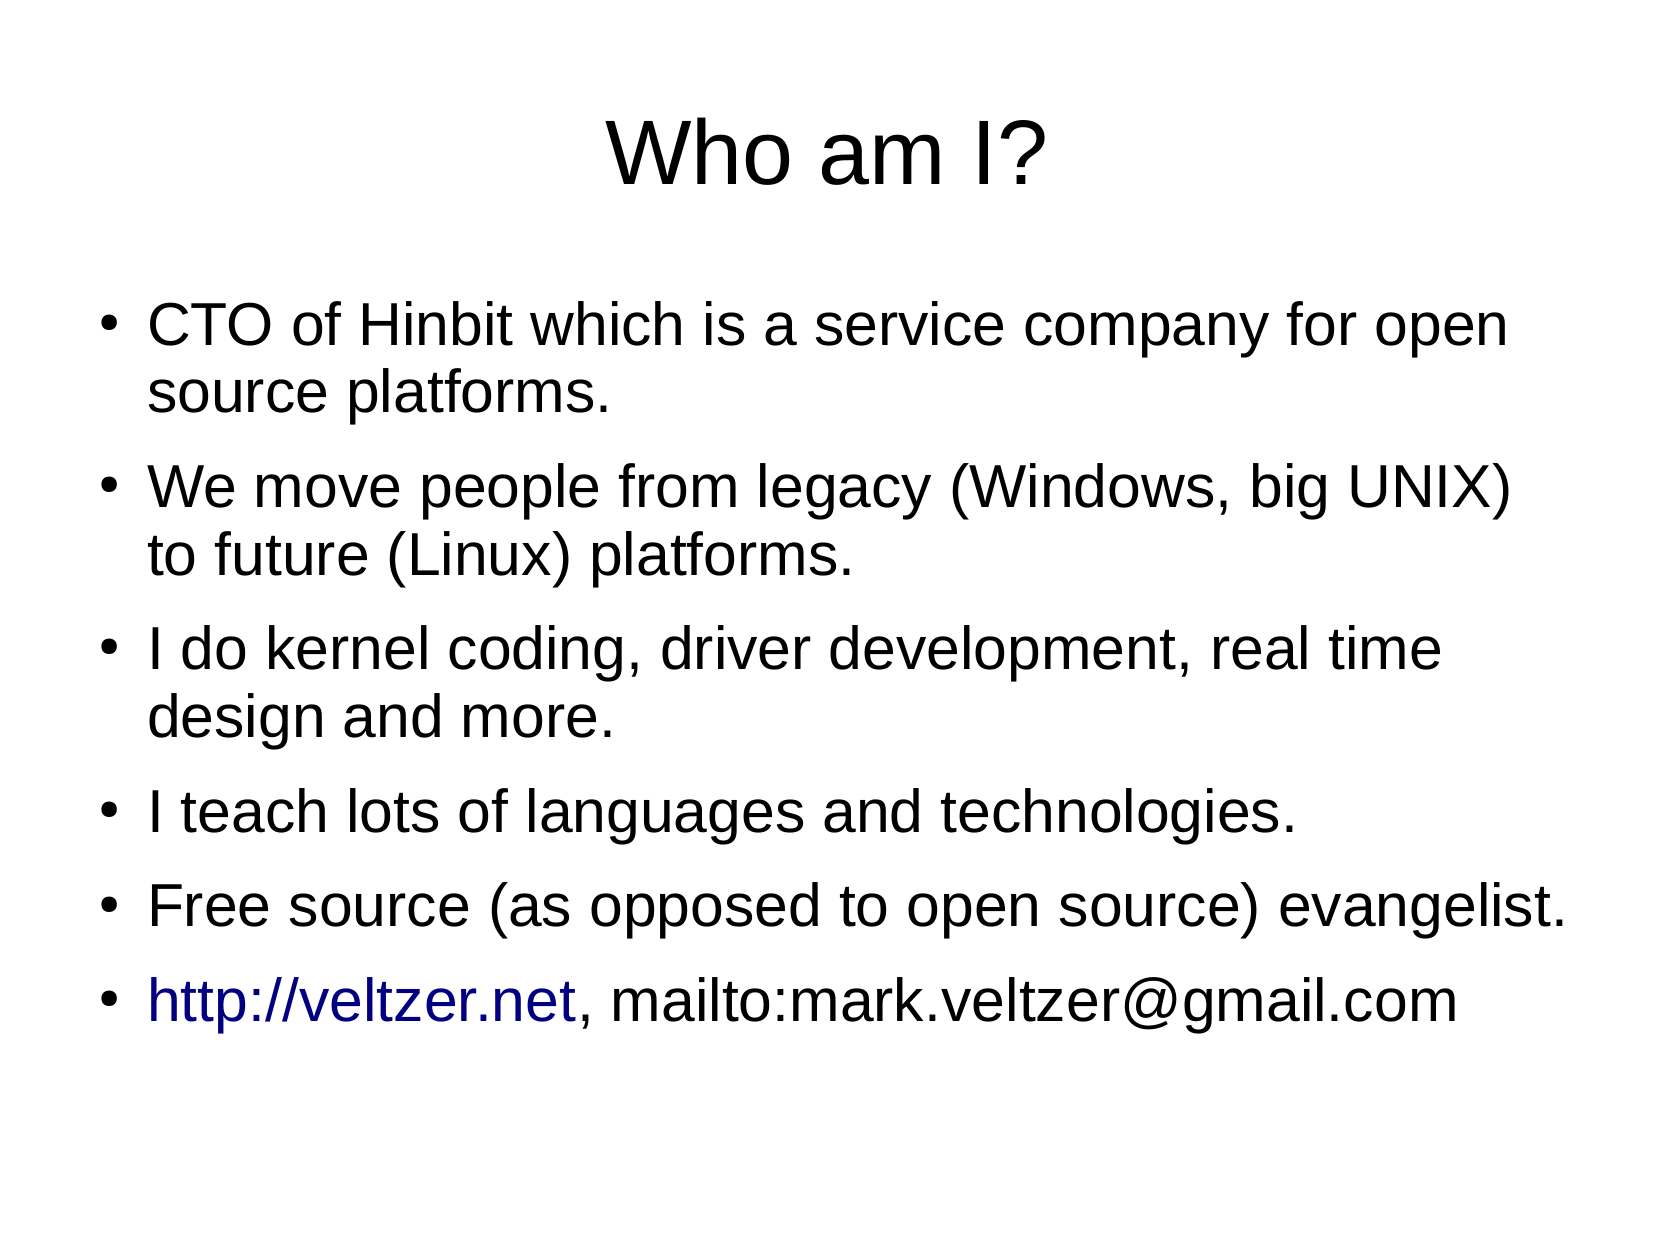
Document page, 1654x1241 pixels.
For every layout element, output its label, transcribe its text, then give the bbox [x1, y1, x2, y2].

list CTO of Hinbit which is a service company for open source platforms. We move people from legacy (Windows, big UNIX) to future (Linux) platforms. I do kernel coding, driver development, real time design and more. I teach lots of languages and technologies. Free source (as opposed to open source) evangelist. http://veltzer.net, mailto:mark.veltzer@gmail.com [82, 290, 1571, 1109]
title Who am I? [82, 49, 1571, 257]
